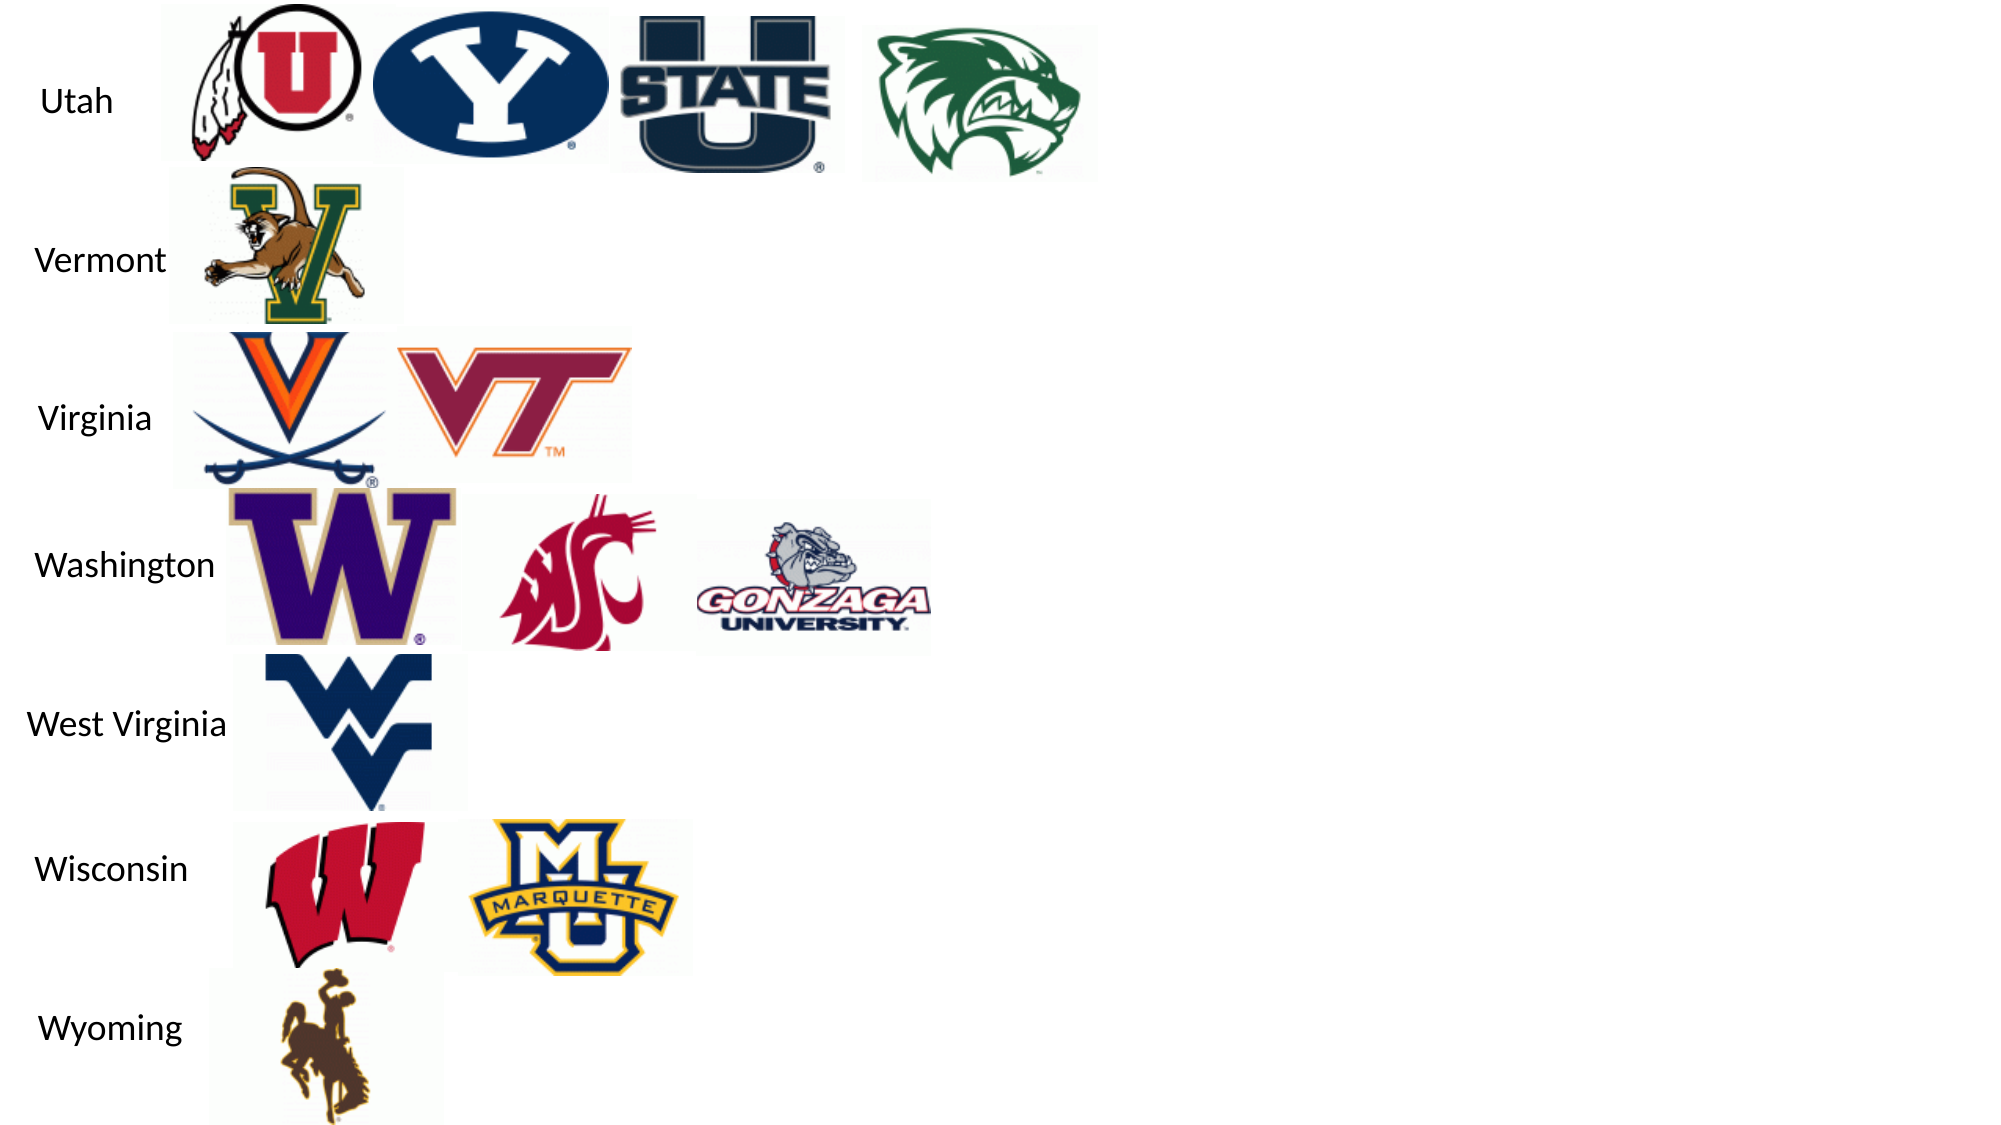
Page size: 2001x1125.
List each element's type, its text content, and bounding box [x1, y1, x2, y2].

picture [209, 819, 693, 1125]
picture [233, 654, 468, 811]
text_box West Virginia [11, 691, 233, 752]
text_box Wisconsin [19, 836, 233, 897]
text_box Virginia [23, 386, 173, 446]
picture [610, 16, 845, 173]
text_box Washington [19, 532, 226, 592]
text_box Vermont [19, 227, 169, 288]
picture [161, 4, 609, 164]
text_box Utah [25, 68, 171, 129]
picture [169, 167, 404, 324]
picture [862, 25, 1098, 182]
picture [173, 326, 632, 645]
picture [462, 494, 931, 656]
text_box Wyoming [23, 995, 209, 1056]
